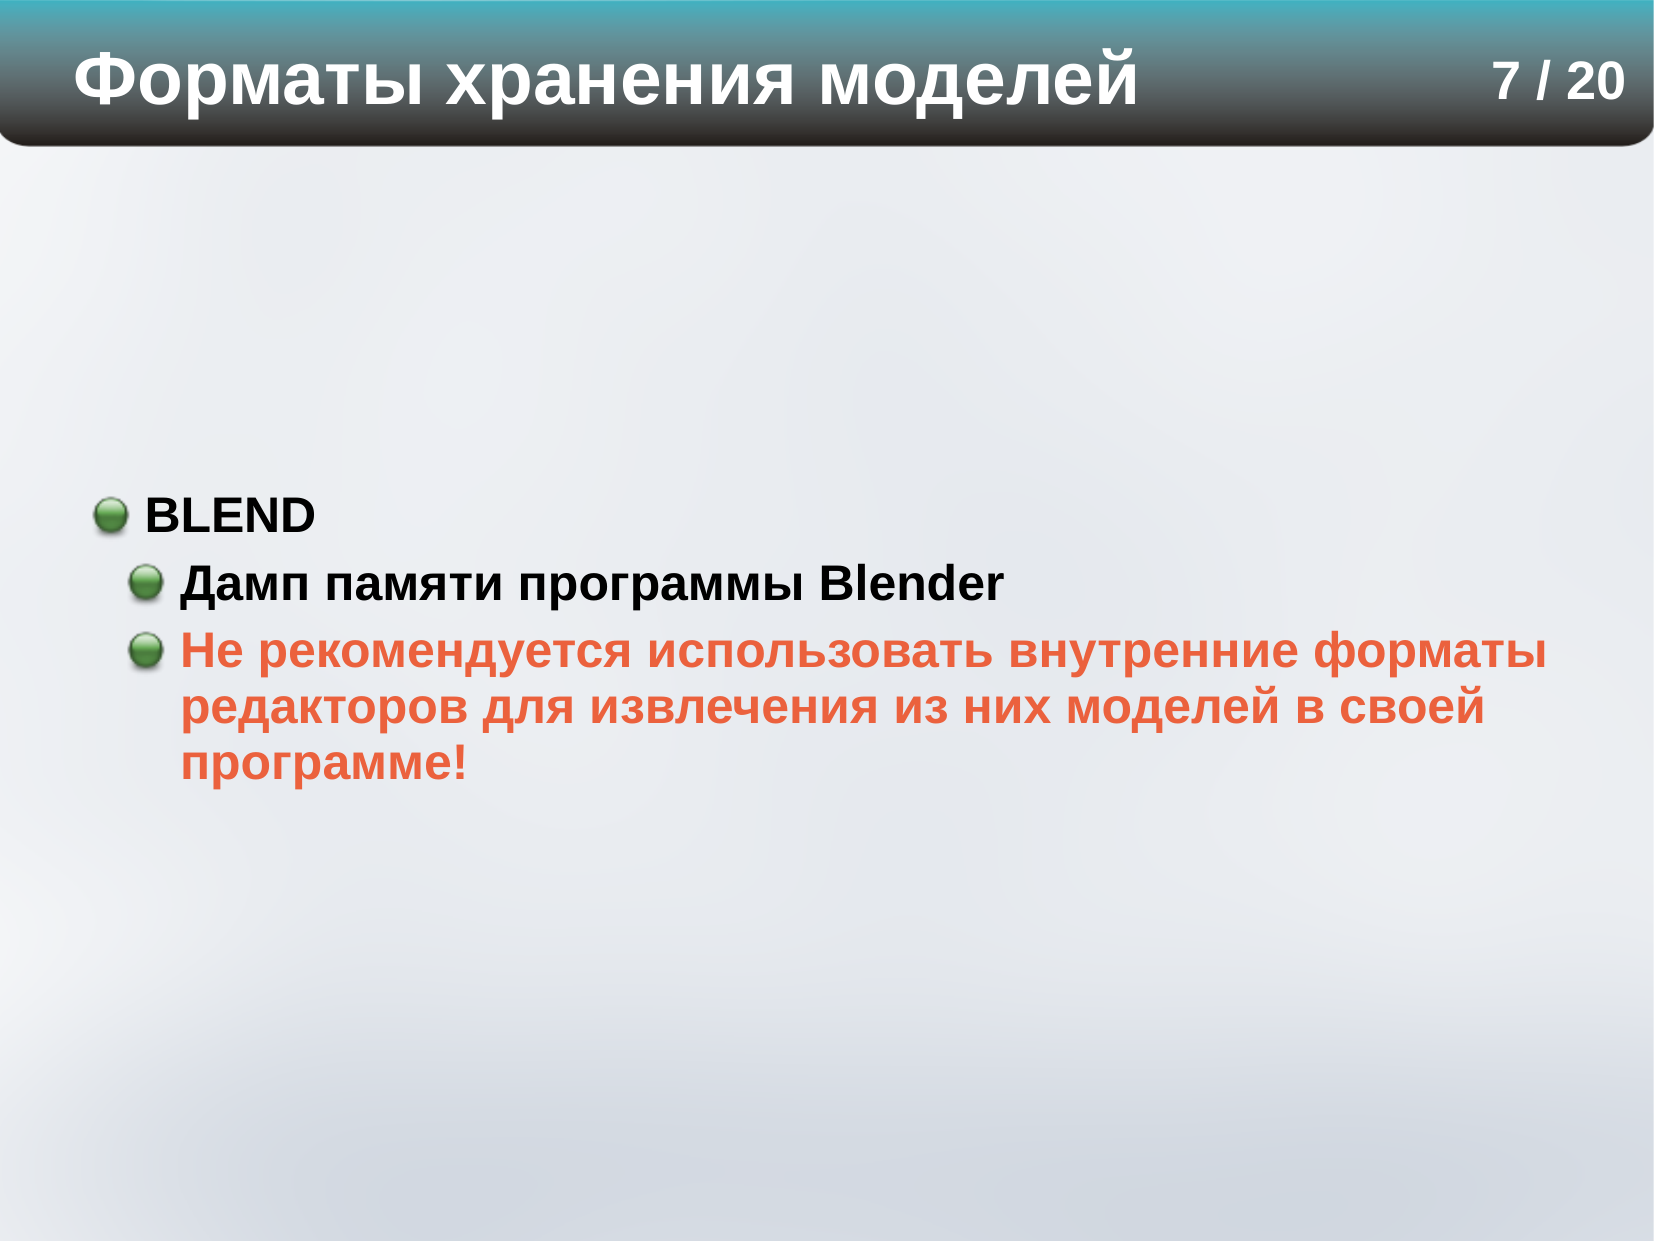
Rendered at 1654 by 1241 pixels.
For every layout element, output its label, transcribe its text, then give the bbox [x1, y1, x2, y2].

picture [0, 0, 1654, 1241]
text_box BLEND Дамп памяти программы Blender Не рекомендуется использовать внутренние форматы редакторов для извлечения из них моделей в своей программе! [70, 389, 1595, 798]
text_box Форматы хранения моделей [59, 29, 1359, 129]
text_box <number> / 20 [1476, 42, 1654, 119]
